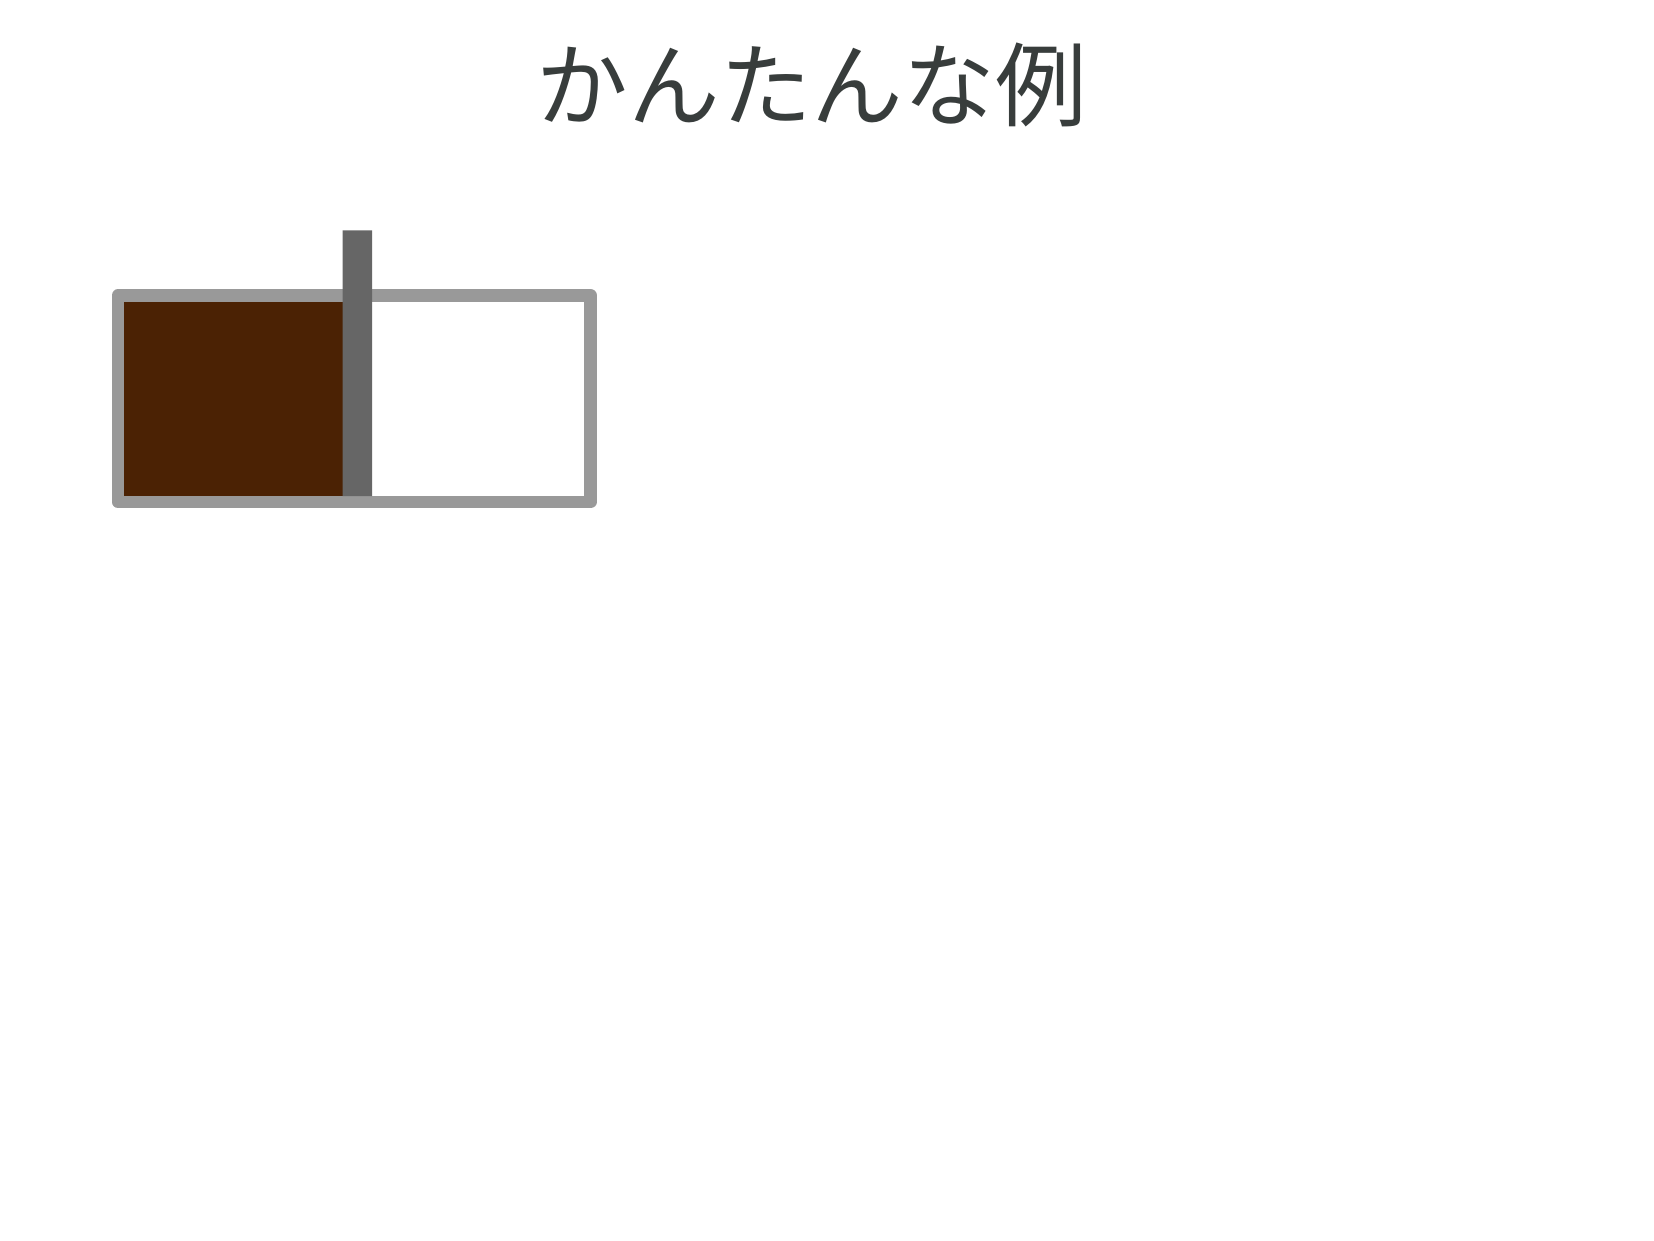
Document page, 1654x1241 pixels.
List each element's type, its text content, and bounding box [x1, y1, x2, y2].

title かんたんな例 [29, 5, 1595, 154]
text_box [124, 230, 584, 497]
